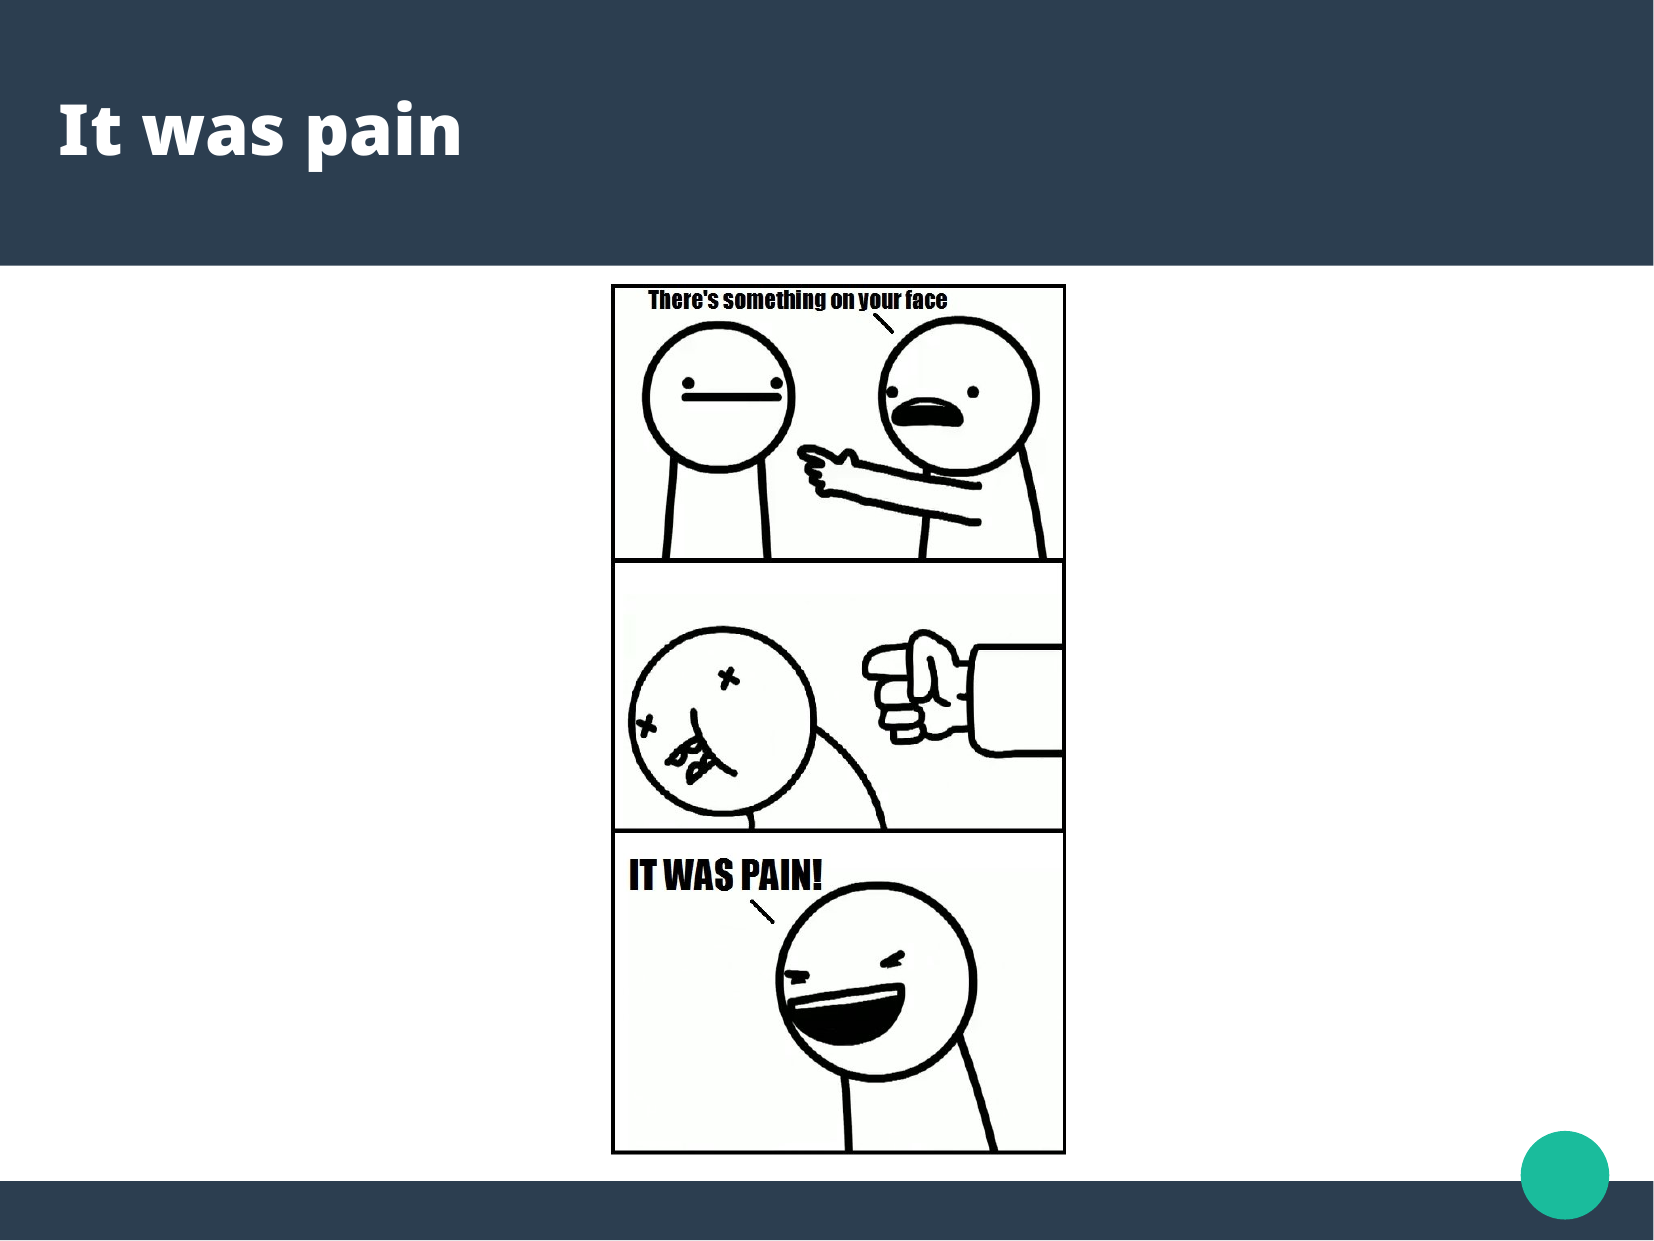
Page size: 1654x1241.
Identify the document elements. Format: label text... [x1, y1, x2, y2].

picture [610, 284, 1066, 1155]
title It was pain [59, 49, 1595, 207]
